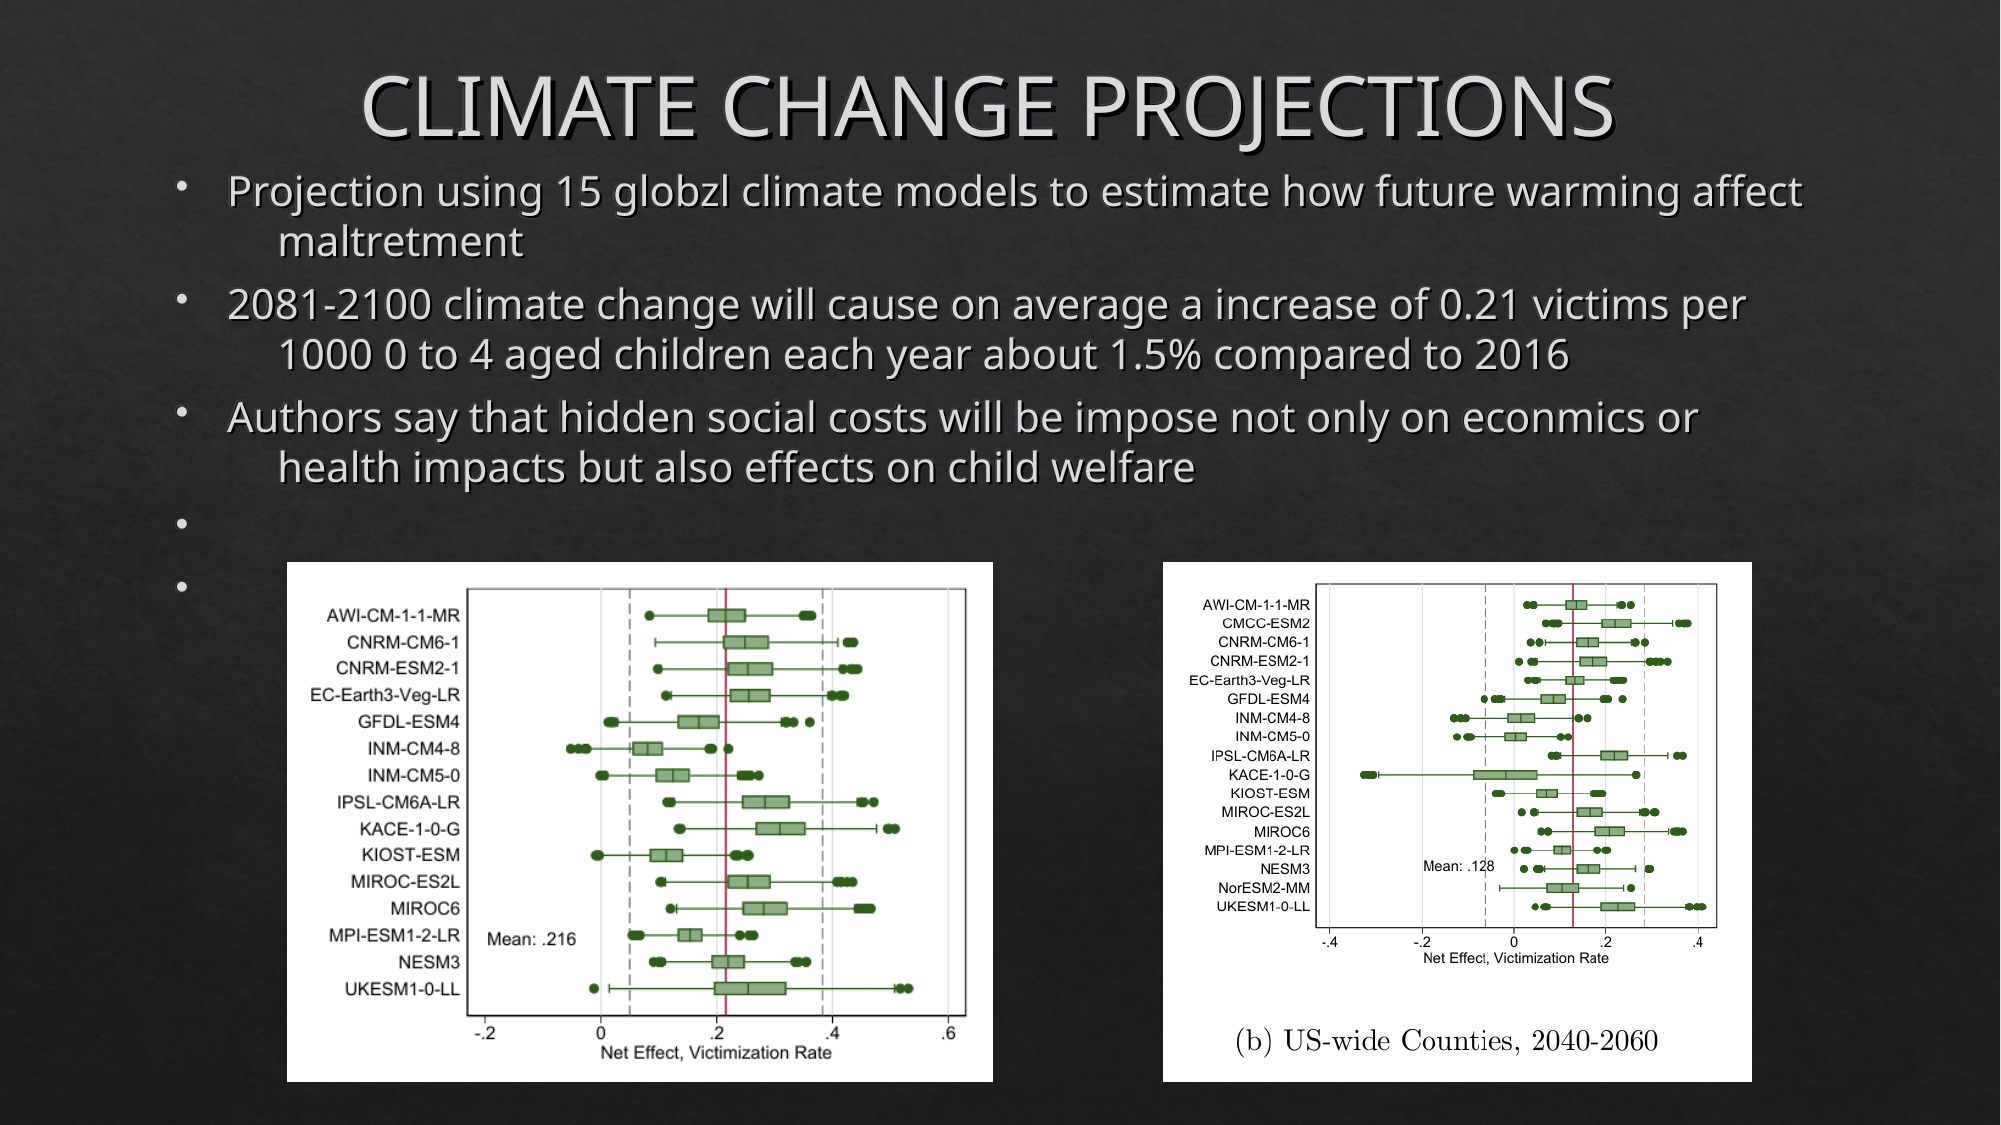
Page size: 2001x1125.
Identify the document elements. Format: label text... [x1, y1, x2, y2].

picture [1163, 562, 1752, 1082]
title CLIMATE CHANGE PROJECTIONS [149, 23, 1849, 157]
list Projection using 15 globzl climate models to estimate how future warming affect maltretment 2081-2100 climate change will cause on average a increase of 0.21 victims per 1000 0 to 4 aged children each year about 1.5% compared to 2016 Authors say that hidden social costs will be impose not only on econmics or health impacts but also effects on child welfare [149, 157, 1849, 824]
picture [287, 562, 993, 1082]
